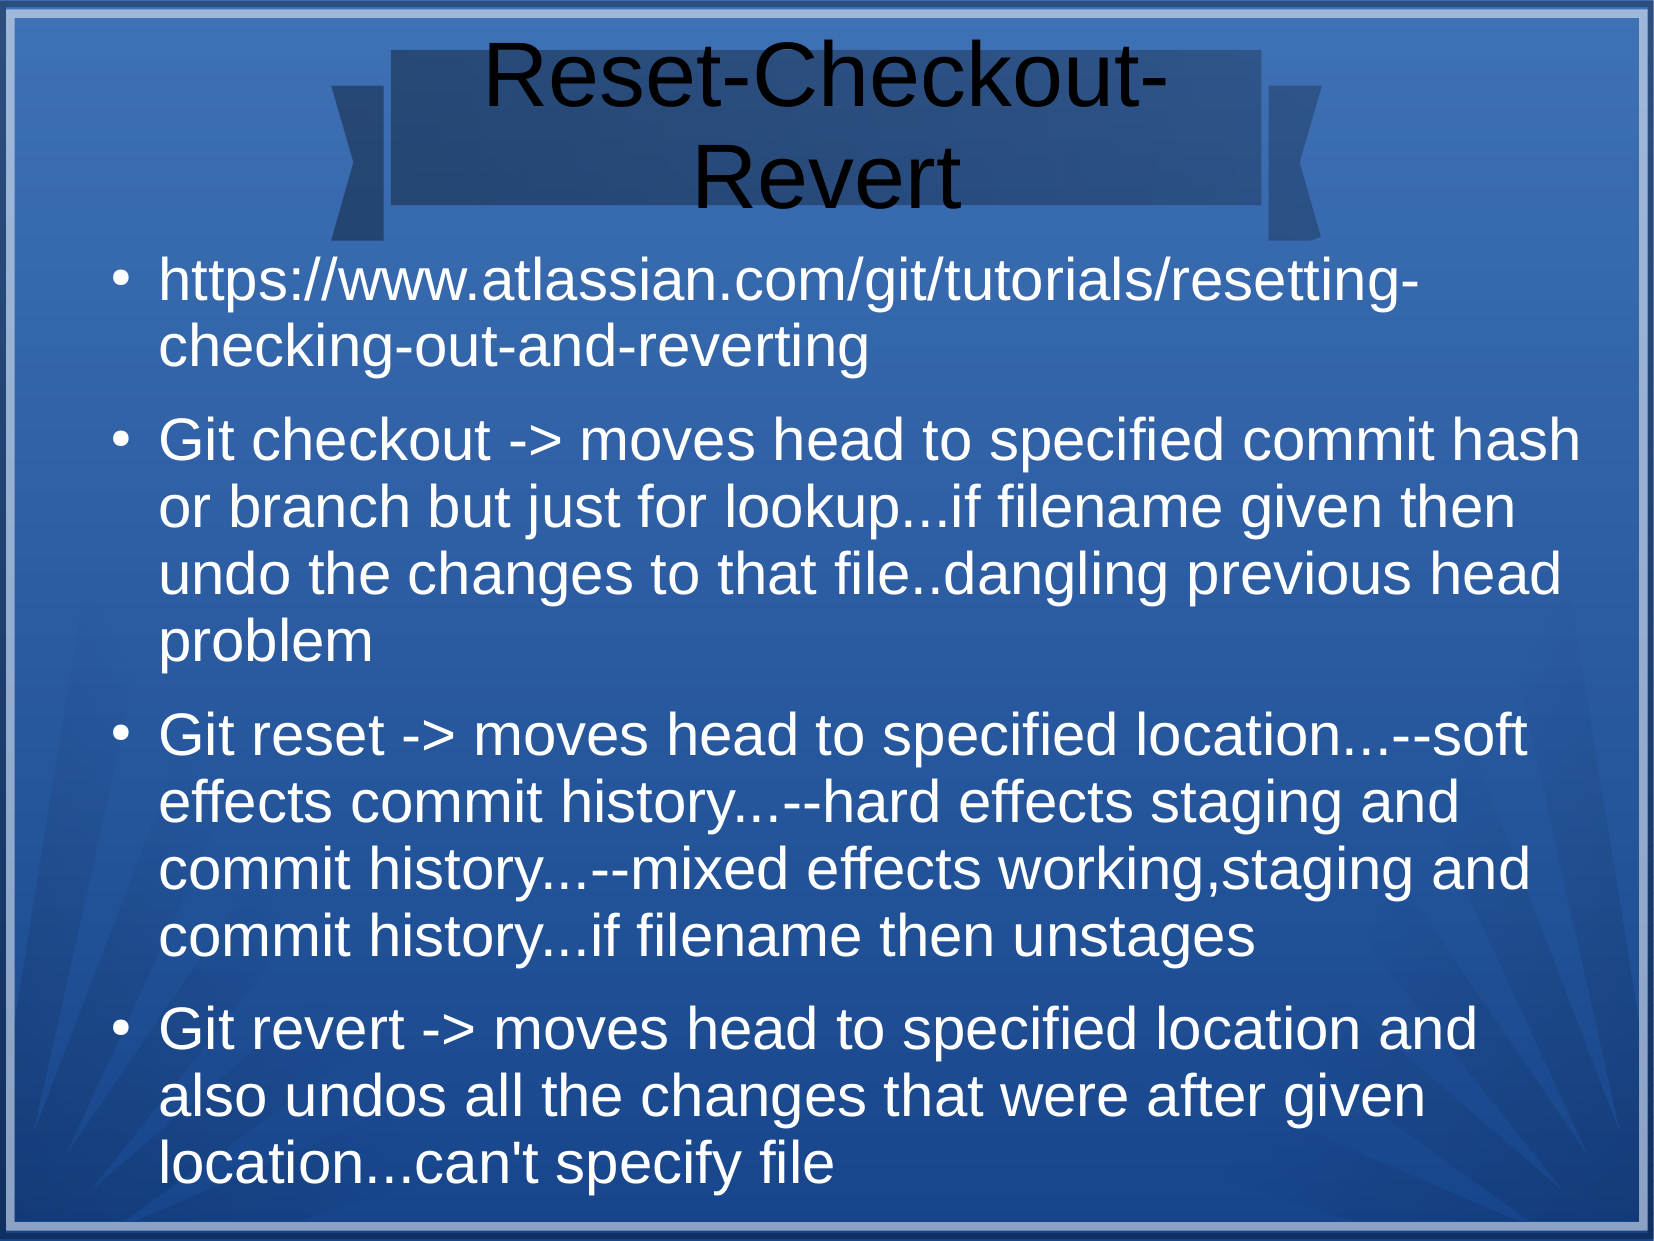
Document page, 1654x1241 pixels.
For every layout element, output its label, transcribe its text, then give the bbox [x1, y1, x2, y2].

list https://www.atlassian.com/git/tutorials/resetting-checking-out-and-reverting Git checkout -> moves head to specified commit hash or branch but just for lookup...if filename given then undo the changes to that file..dangling previous head problem Git reset -> moves head to specified location...--soft effects commit history...--hard effects staging and commit history...--mixed effects working,staging and commit history...if filename then unstages Git revert -> moves head to specified location and also undos all the changes that were after given location...can't specify file [94, 245, 1583, 1205]
title Reset-Checkout-Revert [389, 23, 1264, 229]
